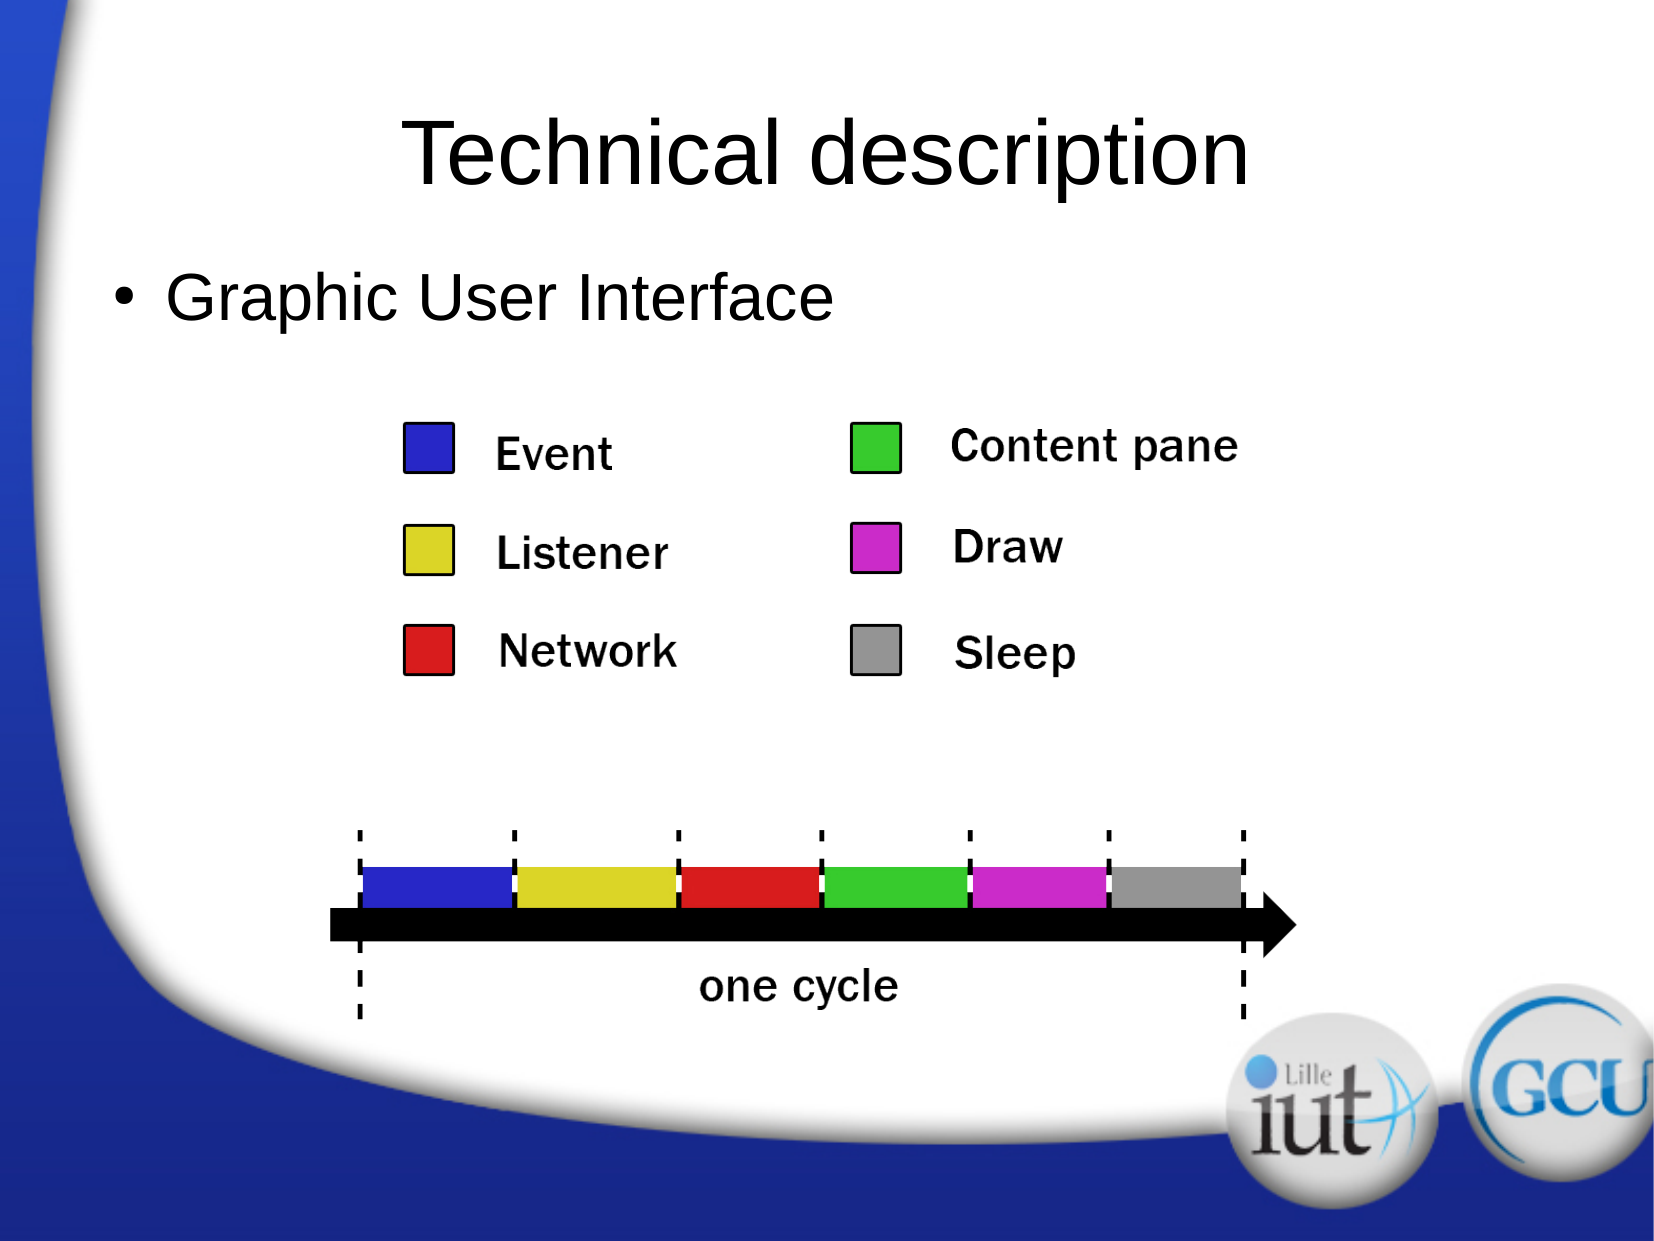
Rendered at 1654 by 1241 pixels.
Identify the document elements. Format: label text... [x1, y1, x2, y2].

title Technical description [82, 49, 1571, 257]
list Graphic User Interface [94, 259, 1583, 1079]
picture [0, 0, 1654, 1241]
